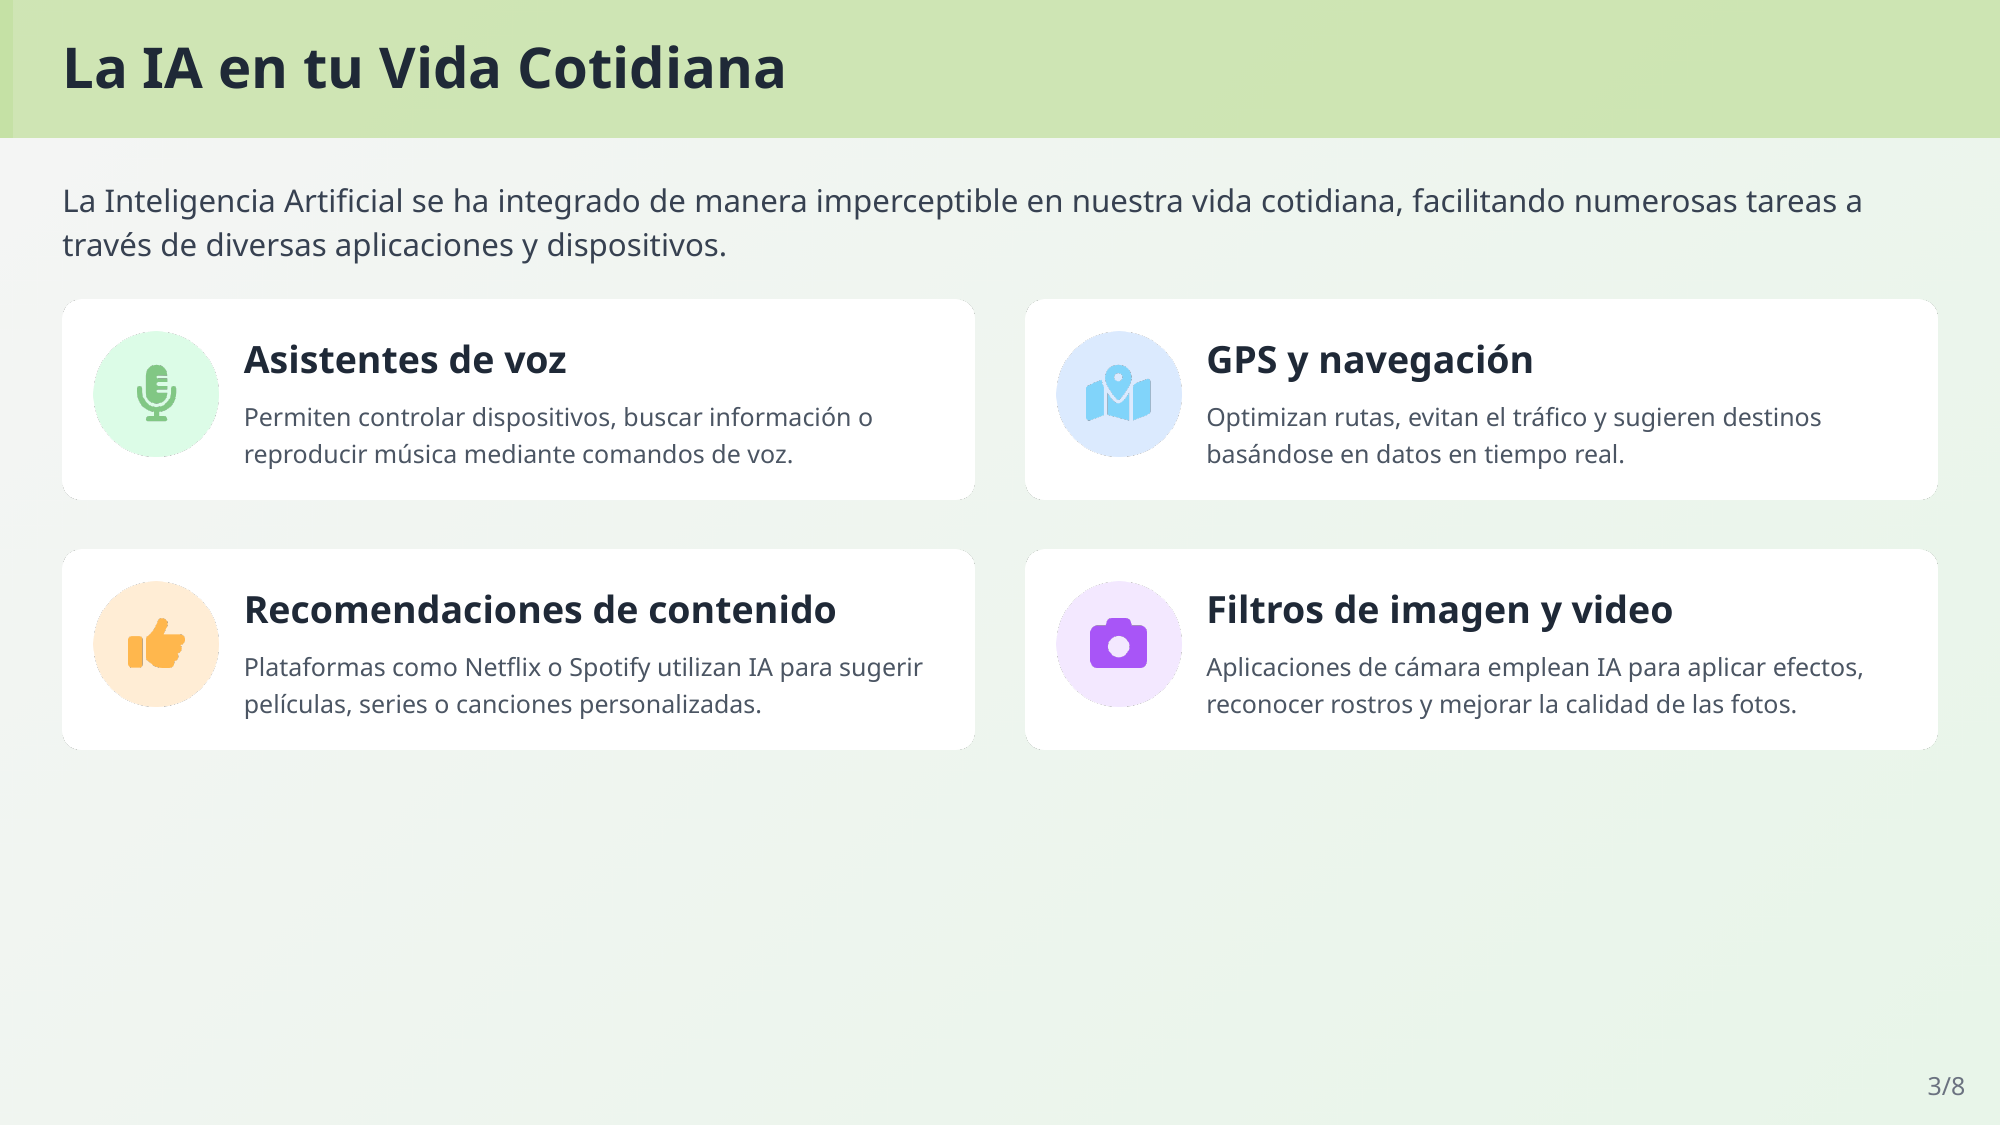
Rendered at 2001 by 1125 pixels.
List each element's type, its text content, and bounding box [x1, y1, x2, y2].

text_box Aplicaciones de cámara emplean IA para aplicar efectos, reconocer rostros y mejorar la calidad de las fotos. [1206, 643, 1907, 719]
text_box La IA en tu Vida Cotidiana [62, 37, 1938, 100]
text_box 3/8 [1927, 1062, 1970, 1100]
text_box GPS y navegación [1206, 331, 2000, 382]
picture [0, 0, 2000, 1125]
text_box Plataformas como Netflix o Spotify utilizan IA para sugerir películas, series o canciones personalizadas. [243, 643, 944, 719]
text_box La Inteligencia Artificial se ha integrado de manera imperceptible en nuestra vida cotidiana, facilitando numerosas tareas a través de diversas aplicaciones y dispositivos. [62, 174, 1938, 263]
text_box Filtros de imagen y video [1206, 581, 2000, 632]
text_box Recomendaciones de contenido [243, 581, 1084, 632]
text_box Optimizan rutas, evitan el tráfico y sugieren destinos basándose en datos en tiempo real. [1206, 393, 1907, 469]
text_box Asistentes de voz [243, 331, 1084, 382]
text_box Permiten controlar dispositivos, buscar información o reproducir música mediante comandos de voz. [243, 393, 944, 469]
